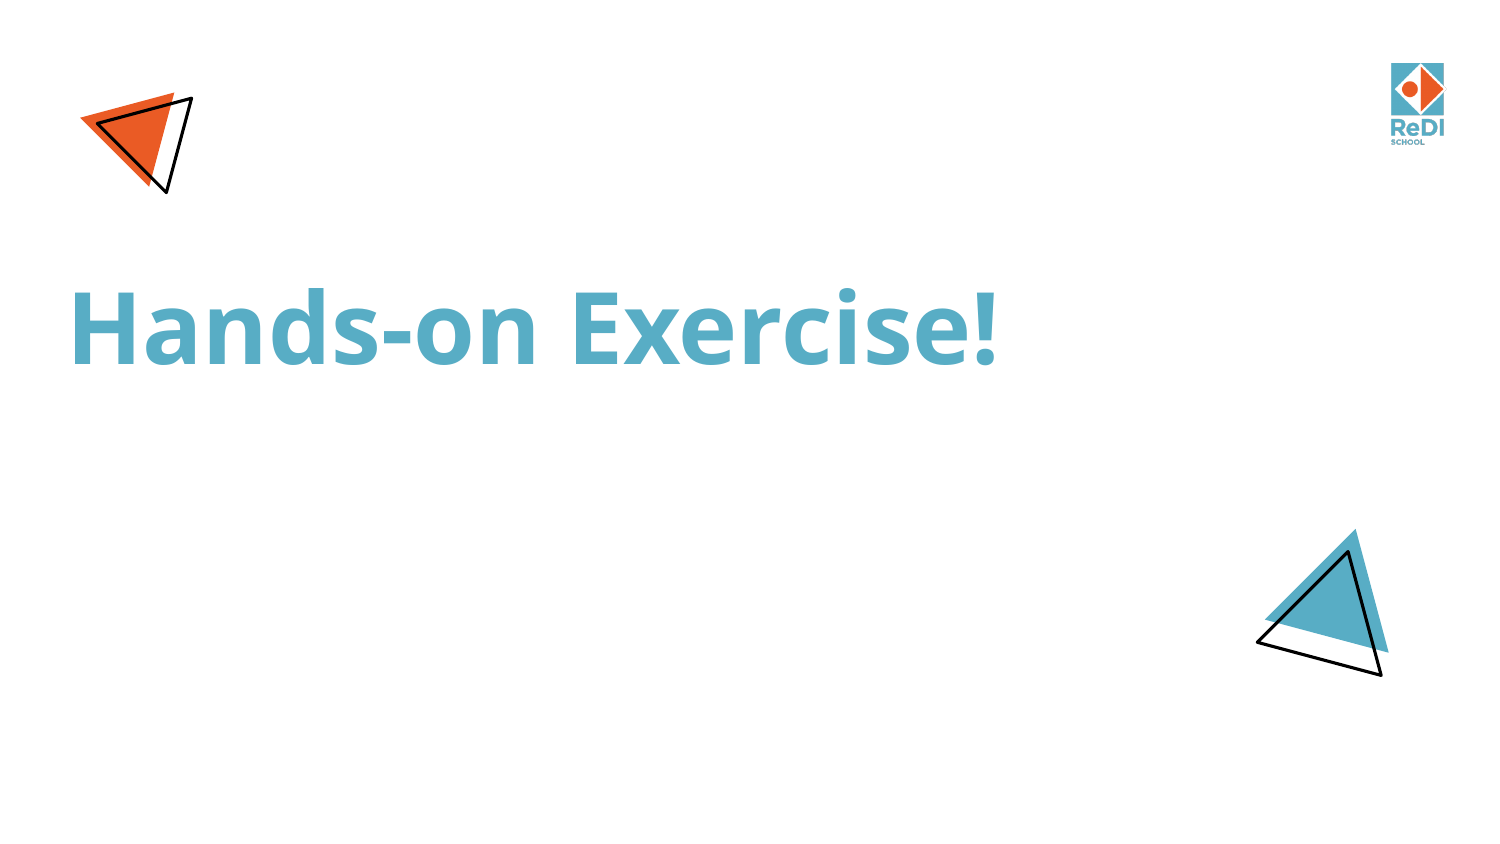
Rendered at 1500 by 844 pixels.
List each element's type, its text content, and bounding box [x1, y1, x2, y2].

picture [1391, 63, 1447, 145]
title Hands-on Exercise! [51, 56, 1380, 400]
